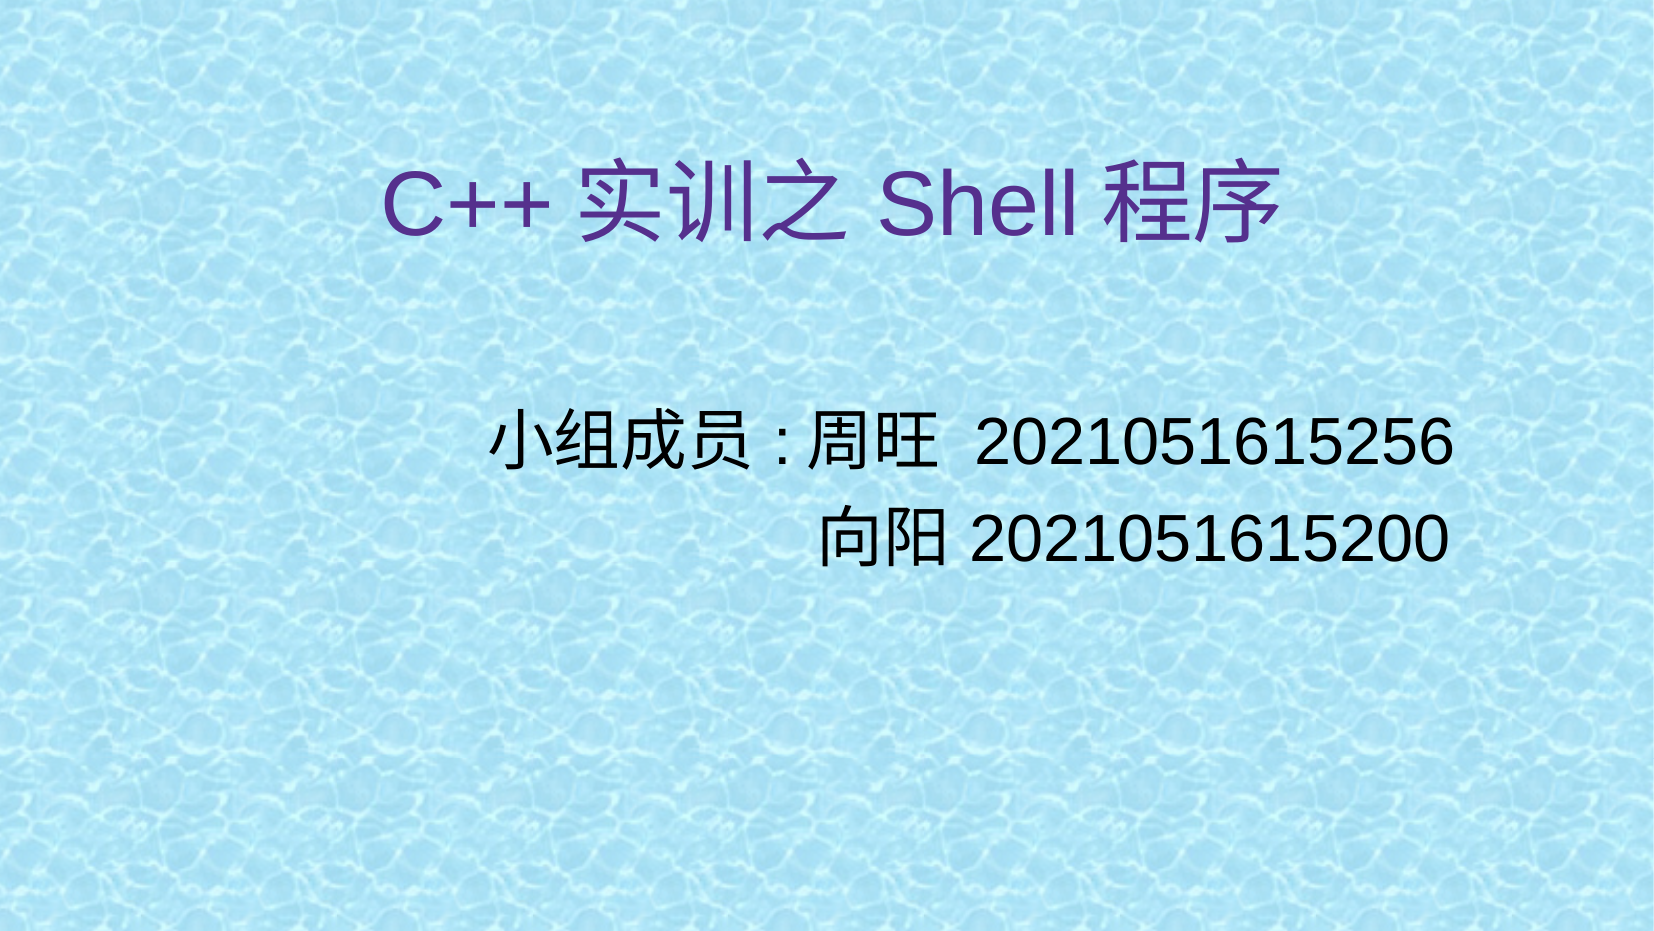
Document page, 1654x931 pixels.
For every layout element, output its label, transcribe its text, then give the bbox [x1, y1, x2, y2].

subtitle 小组成员:周旺 2021051615256 向阳2021051615200 [118, 354, 1607, 913]
title C++实训之Shell程序 [88, 118, 1577, 274]
